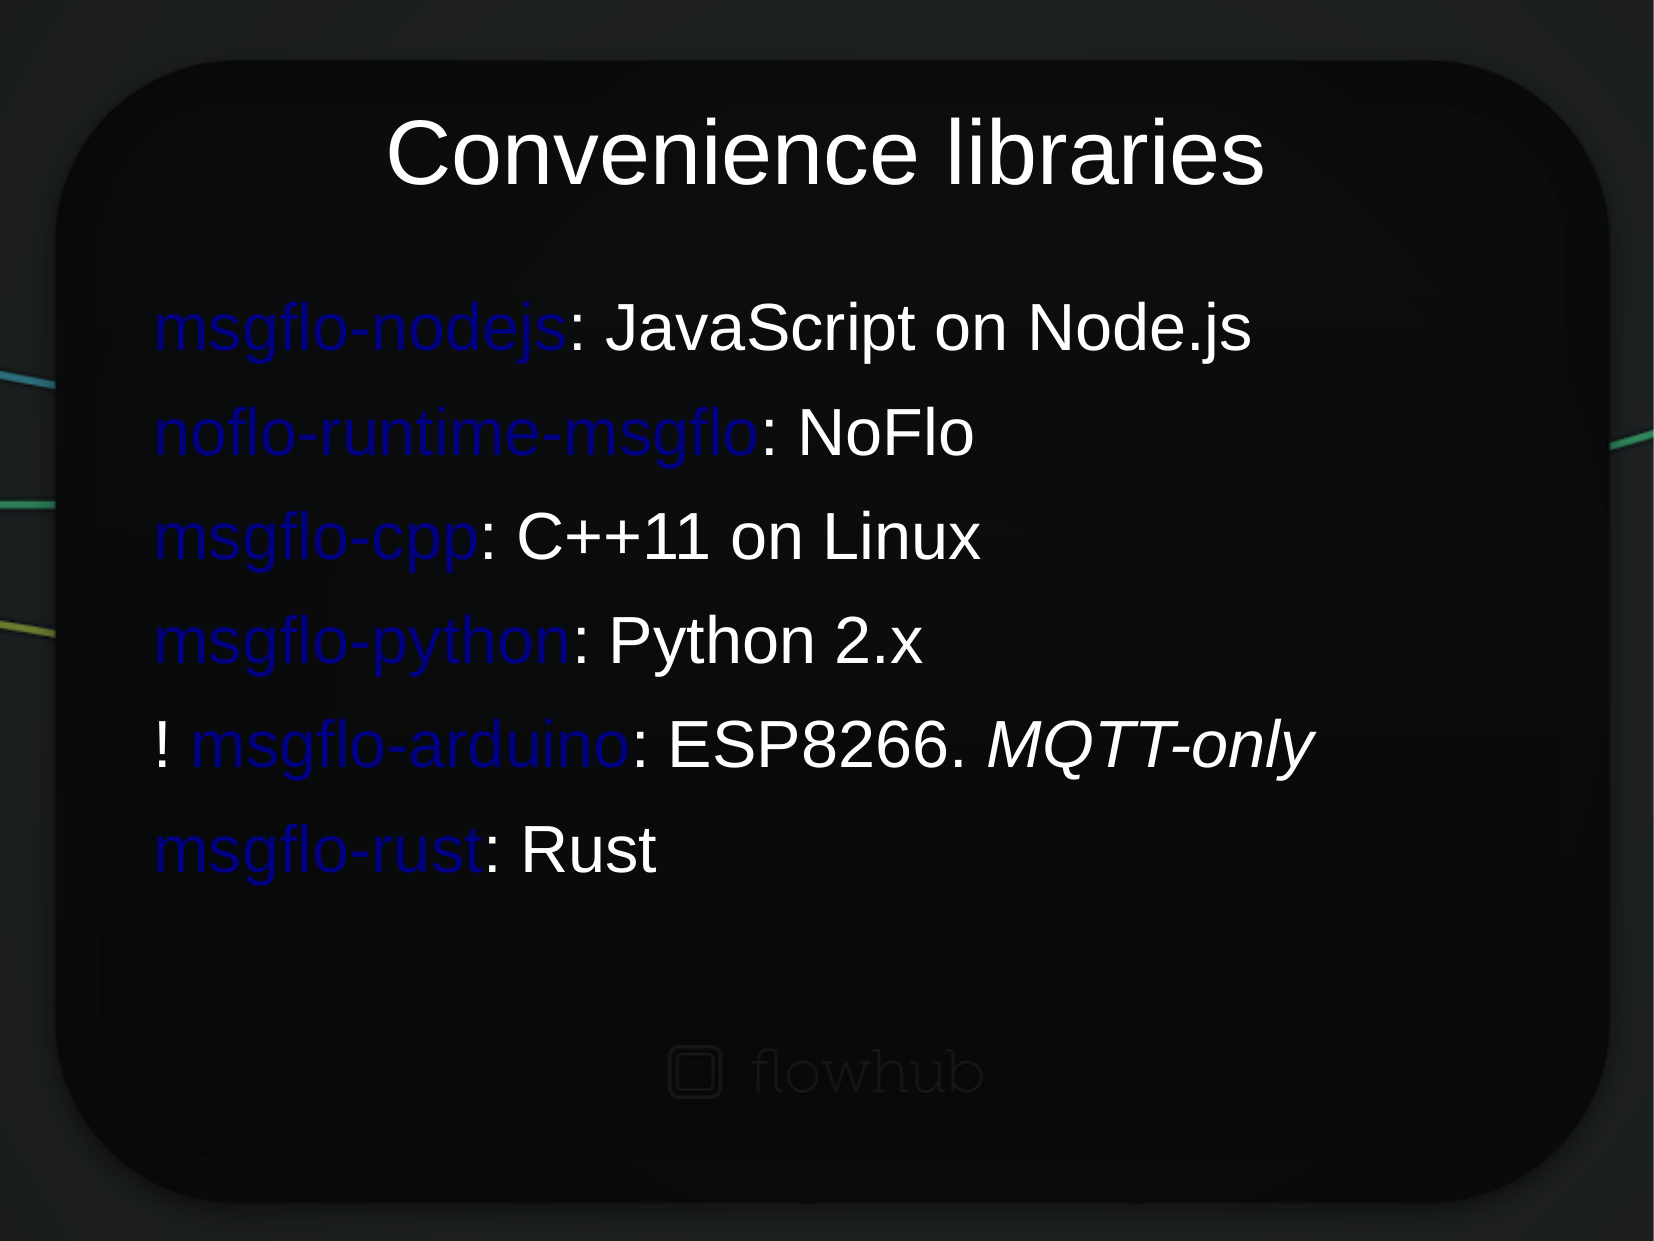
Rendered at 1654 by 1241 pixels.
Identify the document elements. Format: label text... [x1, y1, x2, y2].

picture [0, 0, 1654, 1241]
title Convenience libraries [82, 49, 1571, 257]
list msgflo-nodejs: JavaScript on Node.js noflo-runtime-msgflo: NoFlo msgflo-cpp: C++11 on Linux msgflo-python: Python 2.x ! msgflo-arduino: ESP8266. MQTT-only msgflo-rust: Rust [82, 290, 1571, 1010]
